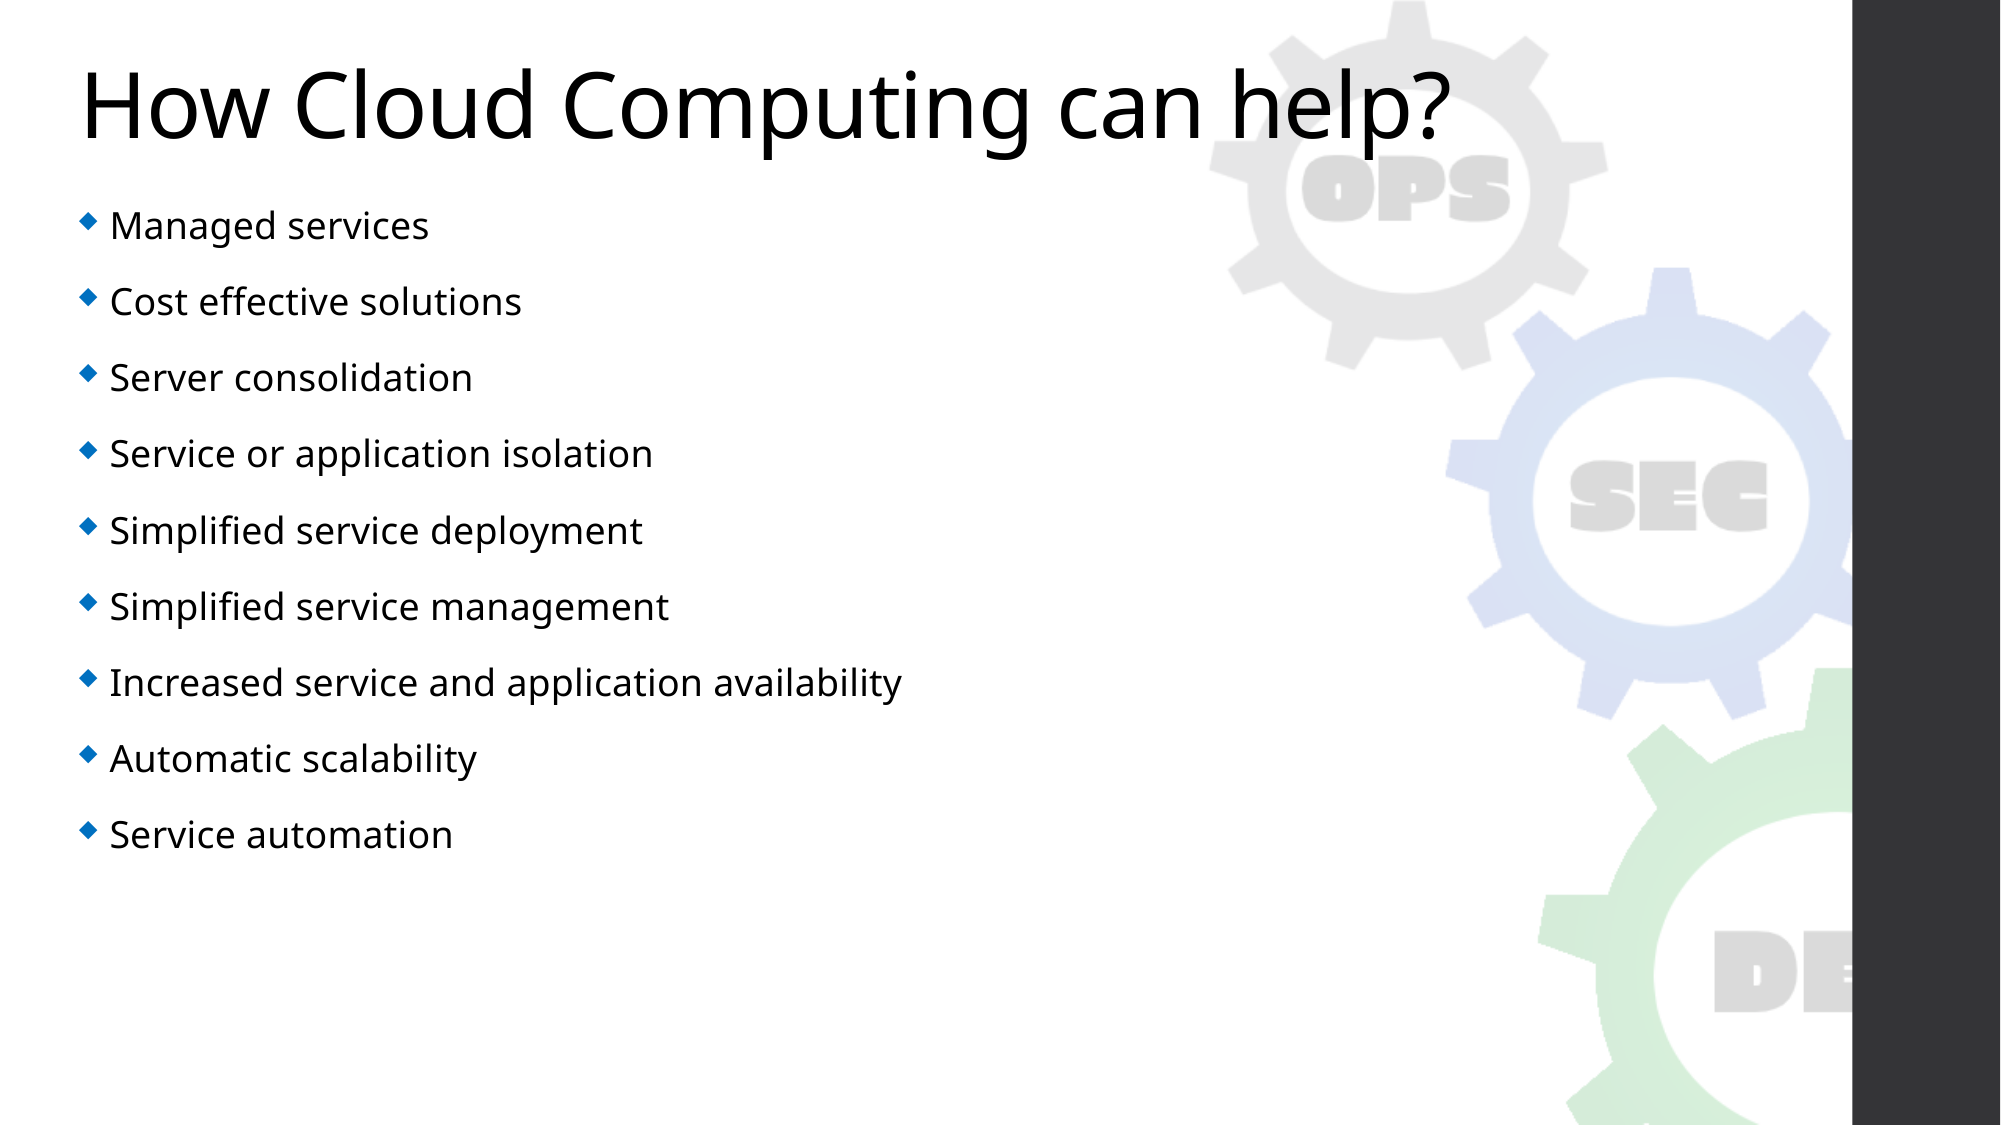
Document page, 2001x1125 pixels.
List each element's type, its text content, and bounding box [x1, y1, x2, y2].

list Managed services Cost effective solutions Server consolidation Service or application isolation Simplified service deployment Simplified service management Increased service and application availability Automatic scalability Service automation [64, 198, 1797, 1073]
title How Cloud Computing can help? [64, 33, 1797, 166]
